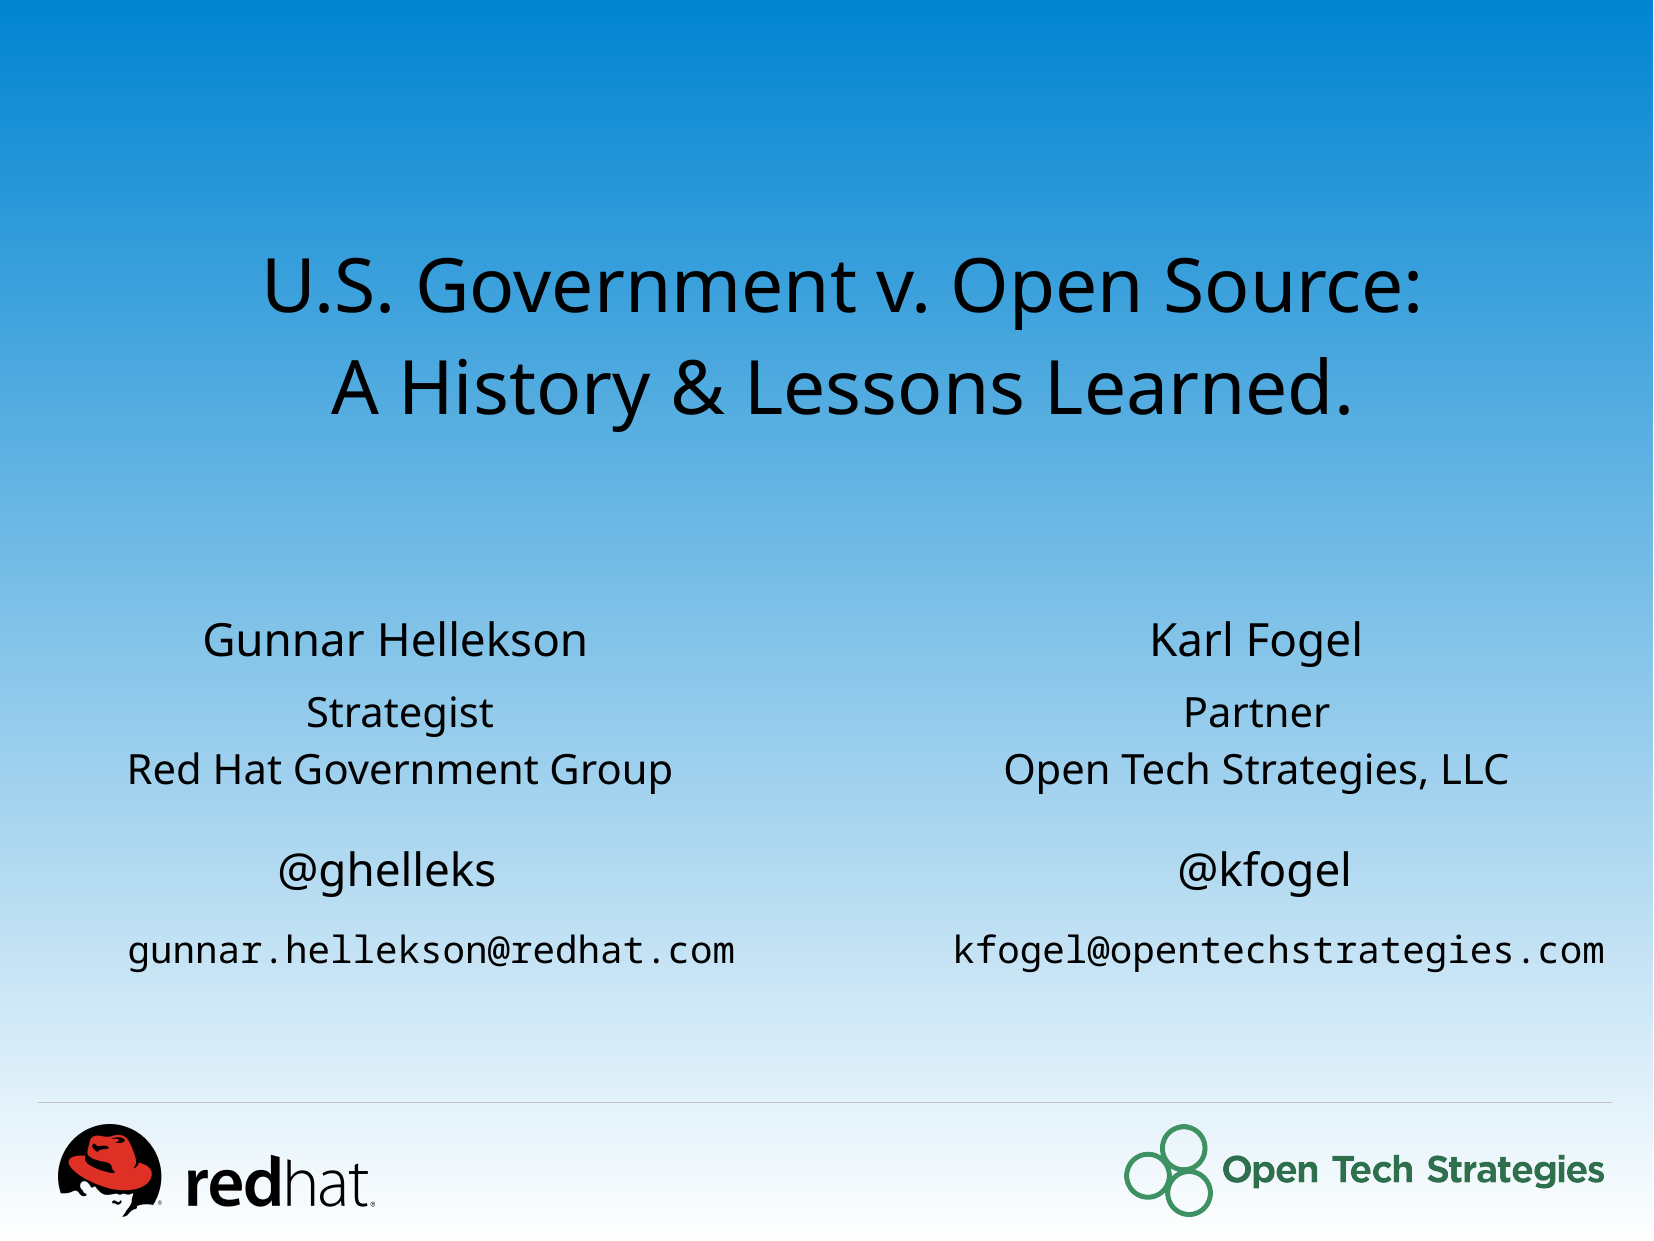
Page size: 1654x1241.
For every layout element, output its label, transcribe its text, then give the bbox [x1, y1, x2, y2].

text_box Partner Open Tech Strategies, LLC [988, 675, 1557, 791]
picture [1124, 1124, 1604, 1217]
text_box @kfogel [1162, 829, 1360, 901]
text_box gunnar.hellekson@redhat.com [112, 916, 751, 976]
text_box Gunnar Hellekson [187, 600, 627, 671]
text_box kfogel@opentechstrategies.com [937, 916, 1620, 982]
text_box U.S. Government v. Open Source: A History & Lessons Learned. [246, 225, 1505, 427]
picture [58, 1124, 375, 1217]
text_box Karl Fogel [1134, 600, 1388, 675]
text_box Strategist Red Hat Government Group [111, 675, 713, 791]
text_box @ghelleks [262, 829, 512, 901]
